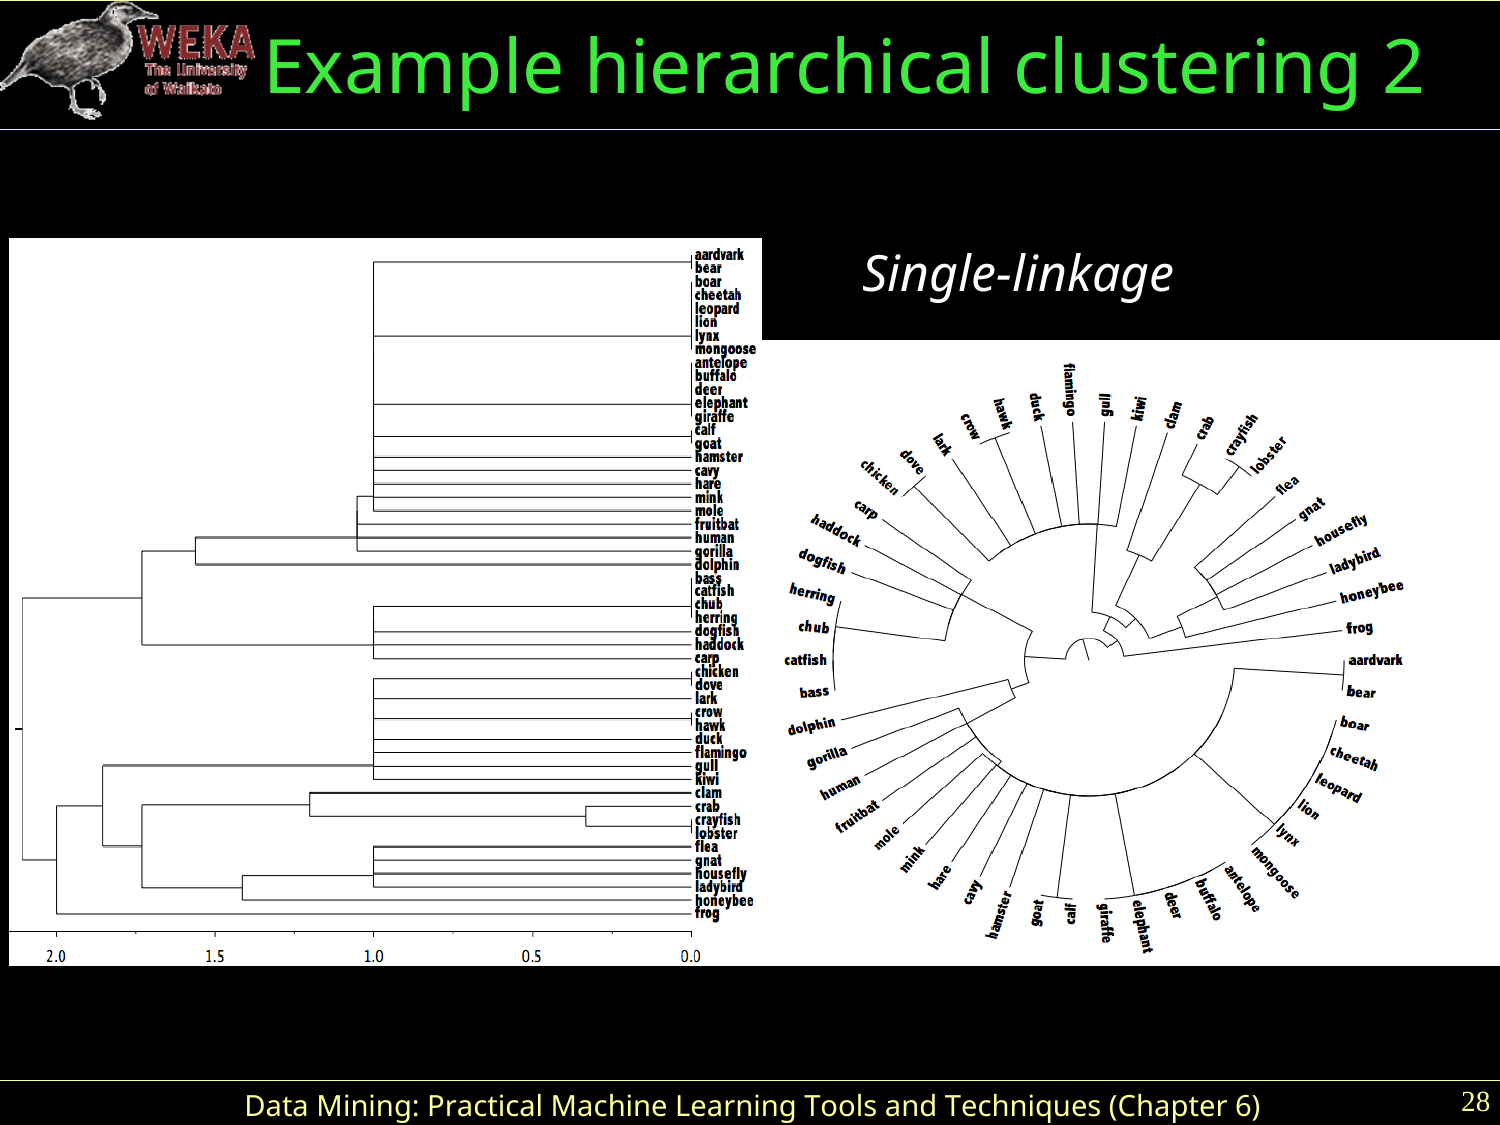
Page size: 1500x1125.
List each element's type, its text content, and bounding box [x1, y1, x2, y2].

picture [0, 1, 263, 129]
text_box Single-linkage [847, 230, 1210, 306]
picture [9, 238, 1500, 966]
title Example hierarchical clustering 2 [263, 0, 1500, 159]
